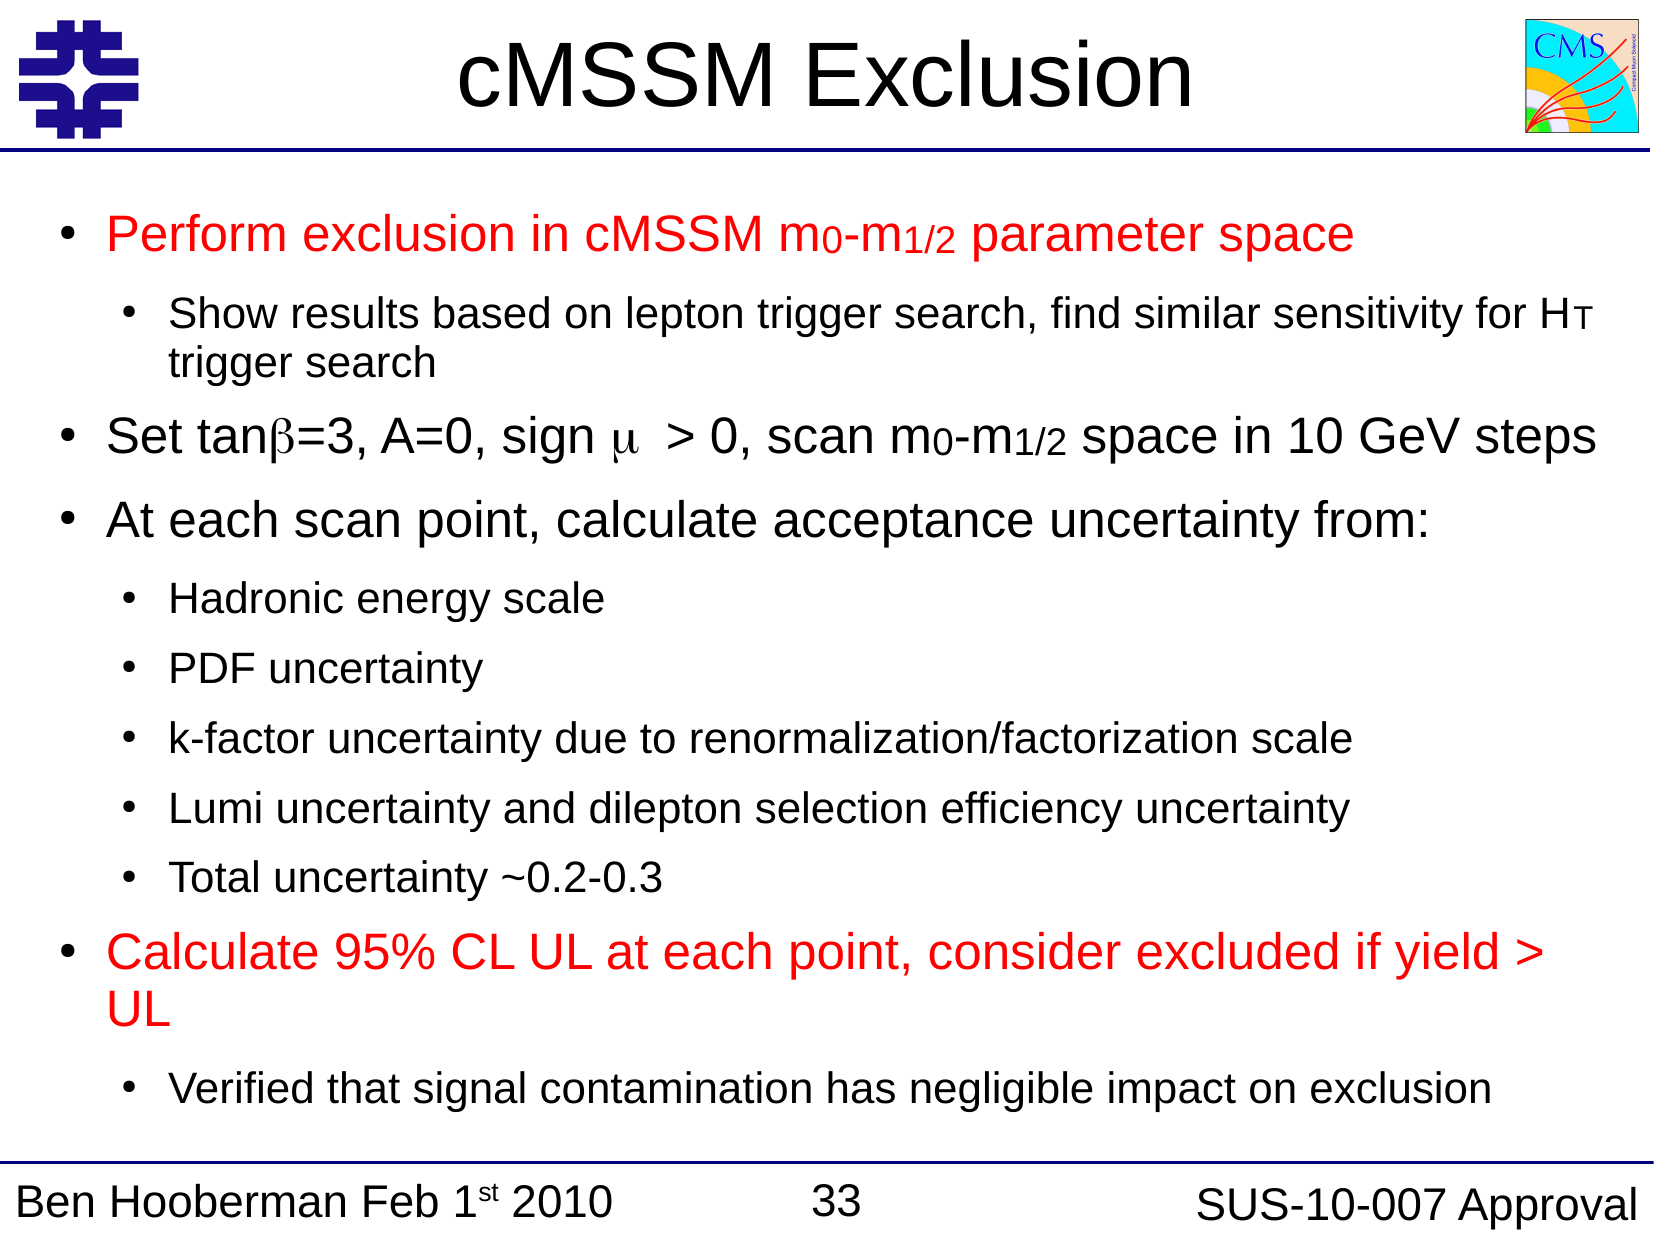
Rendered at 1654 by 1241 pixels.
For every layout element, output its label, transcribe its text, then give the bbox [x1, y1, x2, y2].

list Perform exclusion in cMSSM m0-m1/2 parameter space Show results based on lepton trigger search, find similar sensitivity for HT trigger search Set tanb=3, A=0, sign m > 0, scan m0-m1/2 space in 10 GeV steps At each scan point, calculate acceptance uncertainty from: Hadronic energy scale PDF uncertainty k-factor uncertainty due to renormalization/factorization scale Lumi uncertainty and dilepton selection efficiency uncertainty Total uncertainty ~0.2-0.3 Calculate 95% CL UL at each point, consider excluded if yield > UL Verified that signal contamination has negligible impact on exclusion [43, 205, 1619, 1157]
title cMSSM Exclusion [0, 0, 1654, 151]
